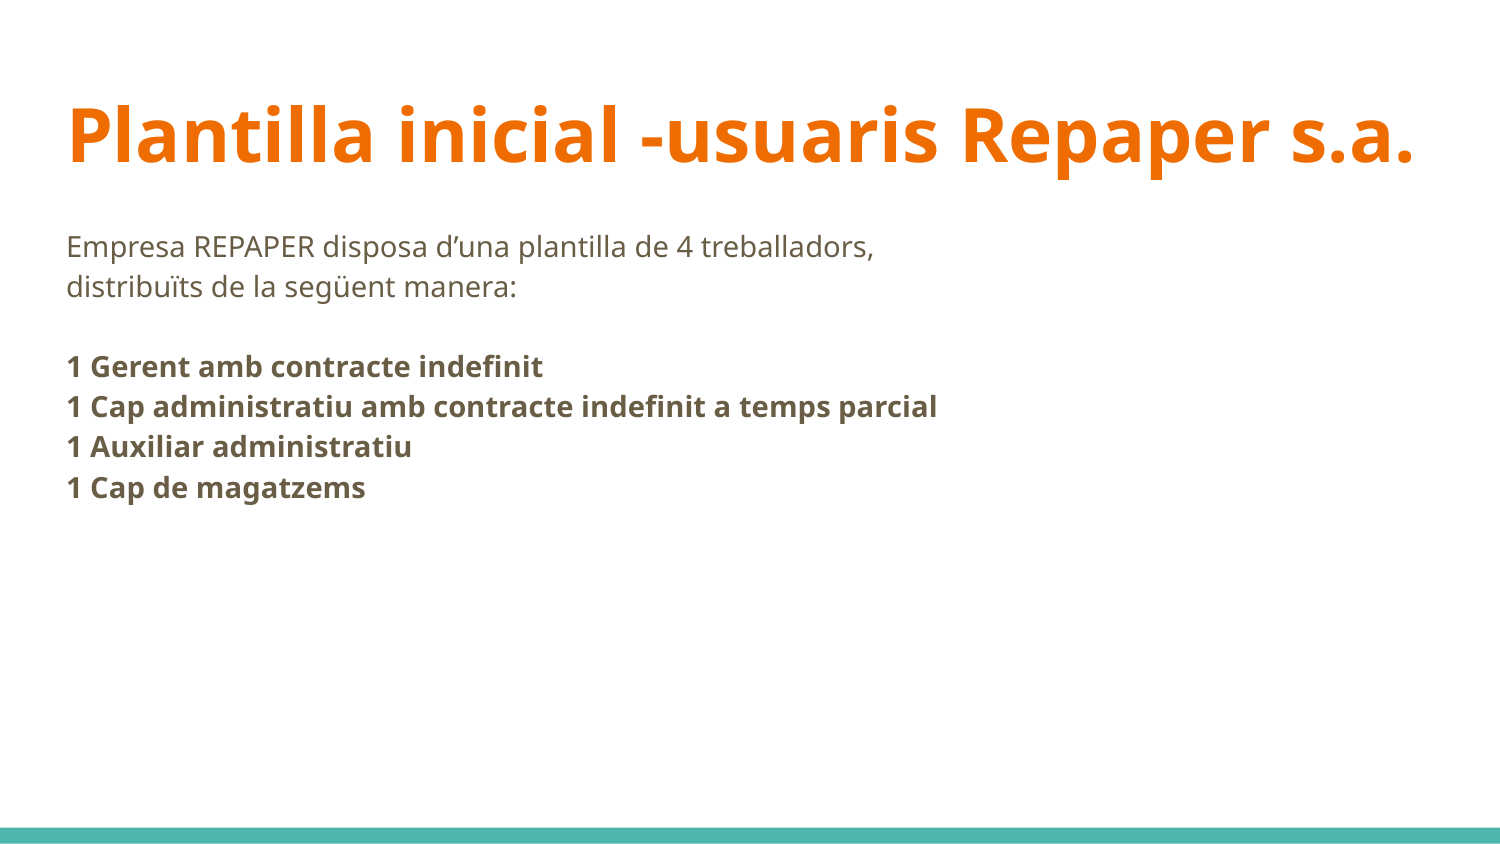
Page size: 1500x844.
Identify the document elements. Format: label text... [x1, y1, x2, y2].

title Plantilla inicial -usuaris Repaper s.a. [51, 72, 1449, 189]
list Empresa REPAPER disposa d’una plantilla de 4 treballadors, distribuïts de la següent manera: 1 Gerent amb contracte indefinit 1 Cap administratiu amb contracte indefinit a temps parcial 1 Auxiliar administratiu 1 Cap de magatzems [51, 207, 1449, 750]
